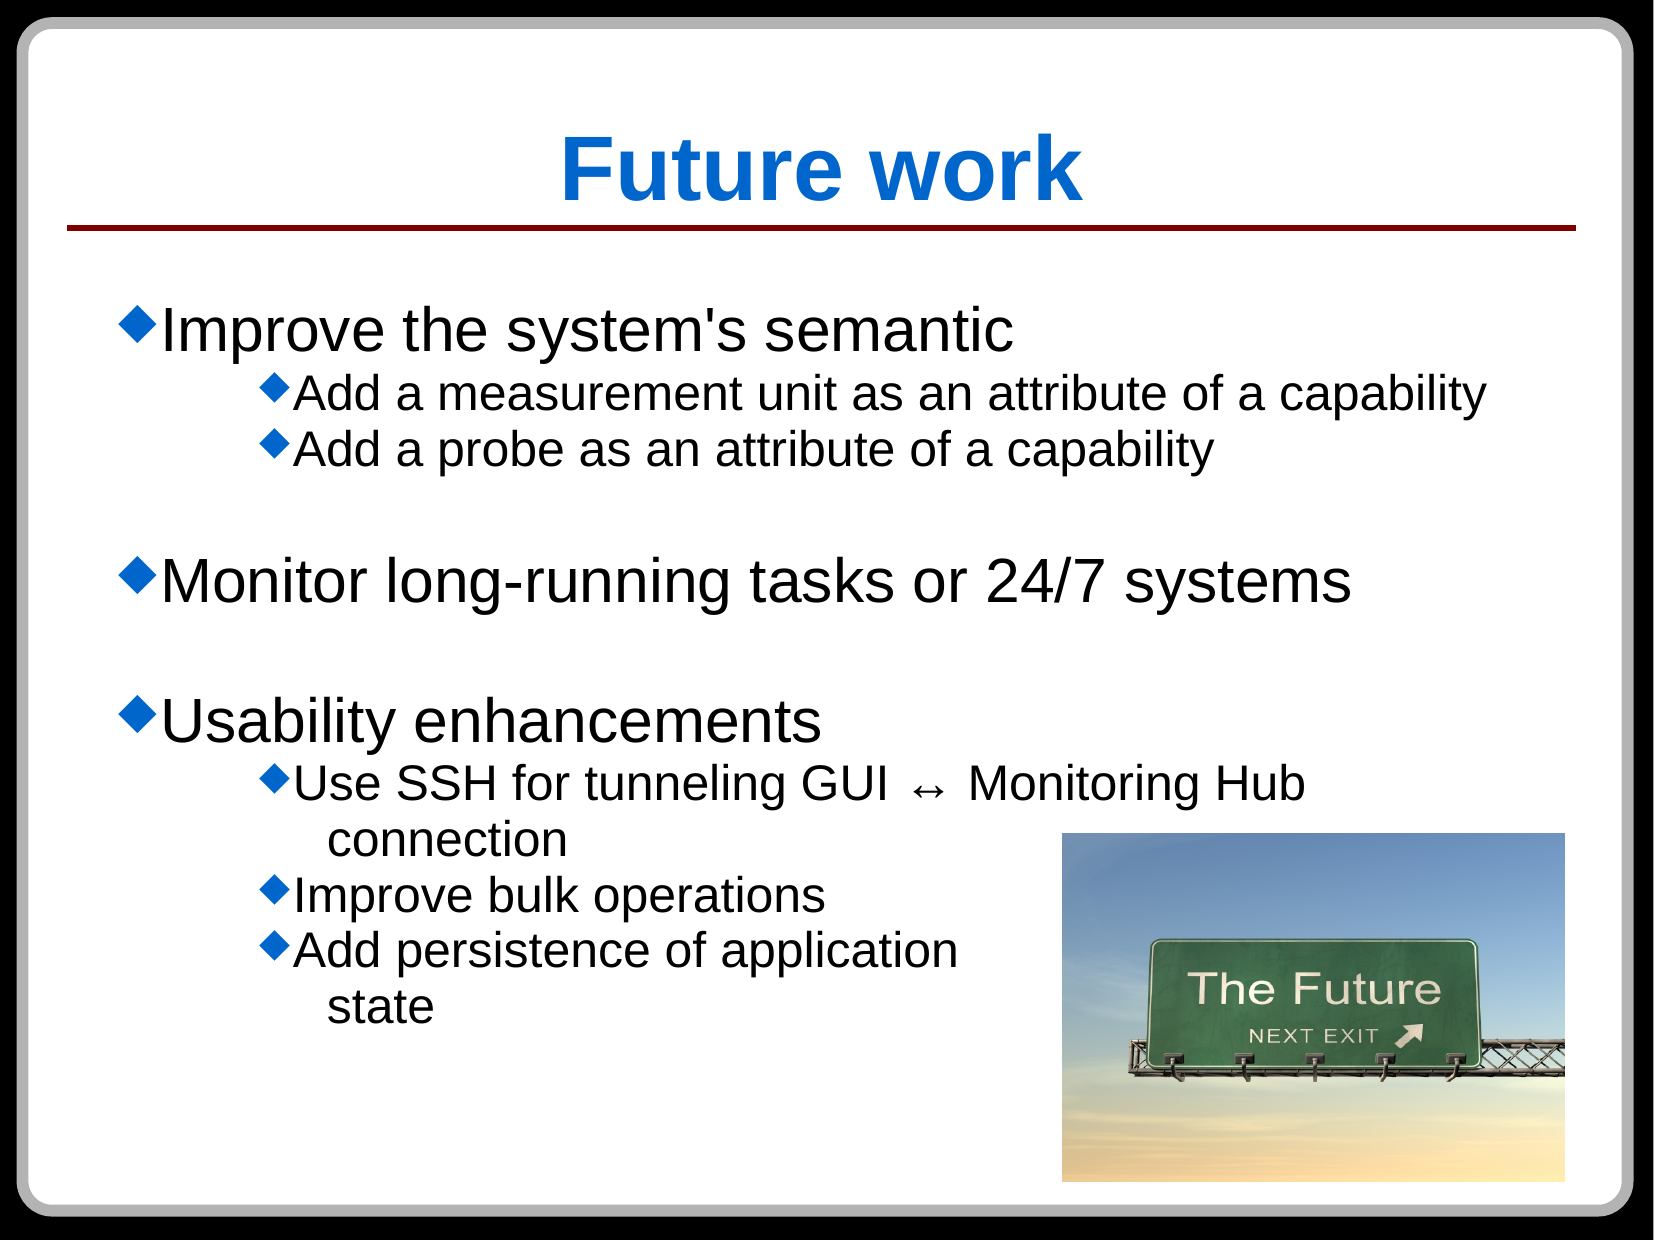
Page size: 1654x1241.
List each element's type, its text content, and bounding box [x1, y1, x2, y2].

list Improve the system's semantic Add a measurement unit as an attribute of a capability Add a probe as an attribute of a capability Monitor long-running tasks or 24/7 systems Usability enhancements Use SSH for tunneling GUI ↔ Monitoring Hub connection Improve bulk operations Add persistence of application state [114, 295, 1536, 1110]
title Future work [67, 64, 1577, 272]
picture [1062, 833, 1565, 1182]
